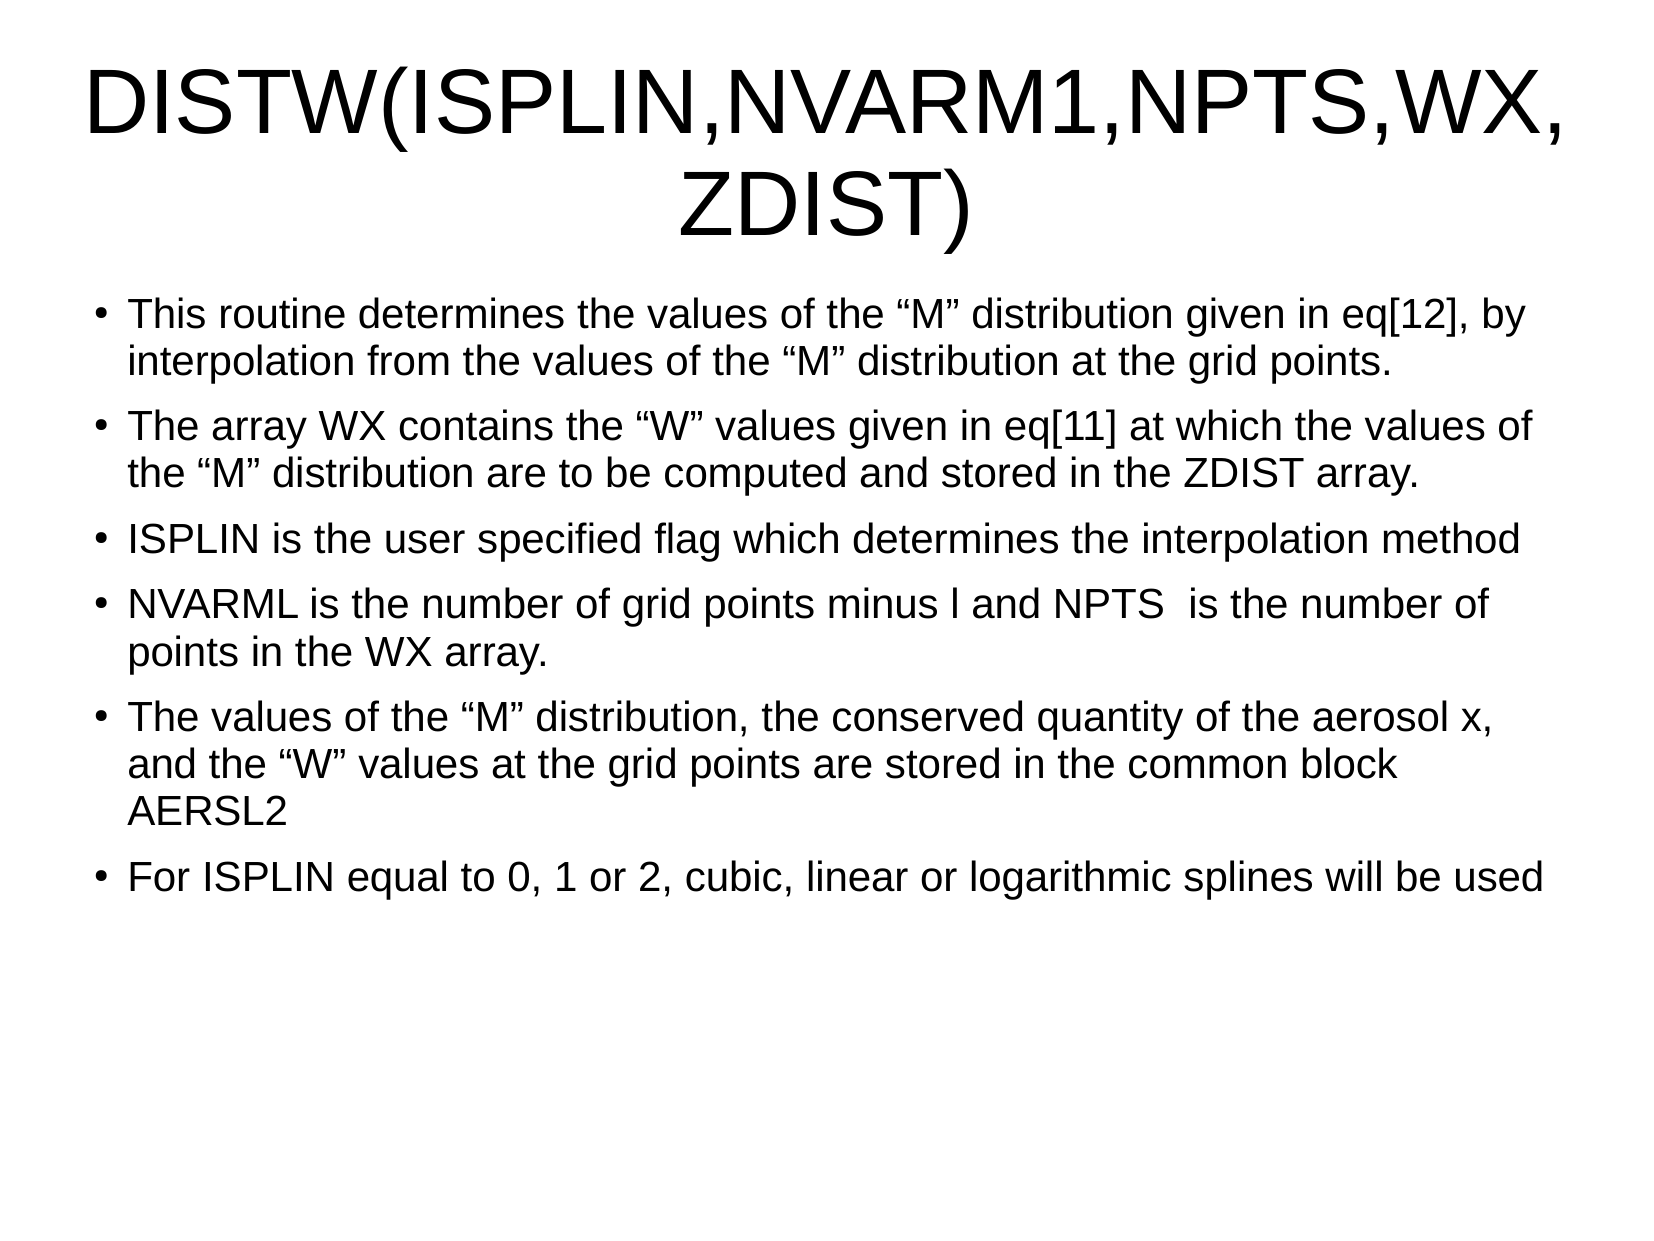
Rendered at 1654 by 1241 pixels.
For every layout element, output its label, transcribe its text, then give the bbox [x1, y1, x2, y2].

list This routine determines the values of the “M” distribution given in eq[12], by interpolation from the values of the “M” distribution at the grid points. The array WX contains the “W” values given in eq[11] at which the values of the “M” distribution are to be computed and stored in the ZDIST array. ISPLIN is the user specified flag which determines the interpolation method NVARML is the number of grid points minus l and NPTS is the number of points in the WX array. The values of the “M” distribution, the conserved quantity of the aerosol x, and the “W” values at the grid points are stored in the common block AERSL2 For ISPLIN equal to 0, 1 or 2, cubic, linear or logarithmic splines will be used [82, 290, 1571, 1010]
title DISTW(ISPLIN,NVARM1,NPTS,WX,ZDIST) [82, 49, 1571, 257]
